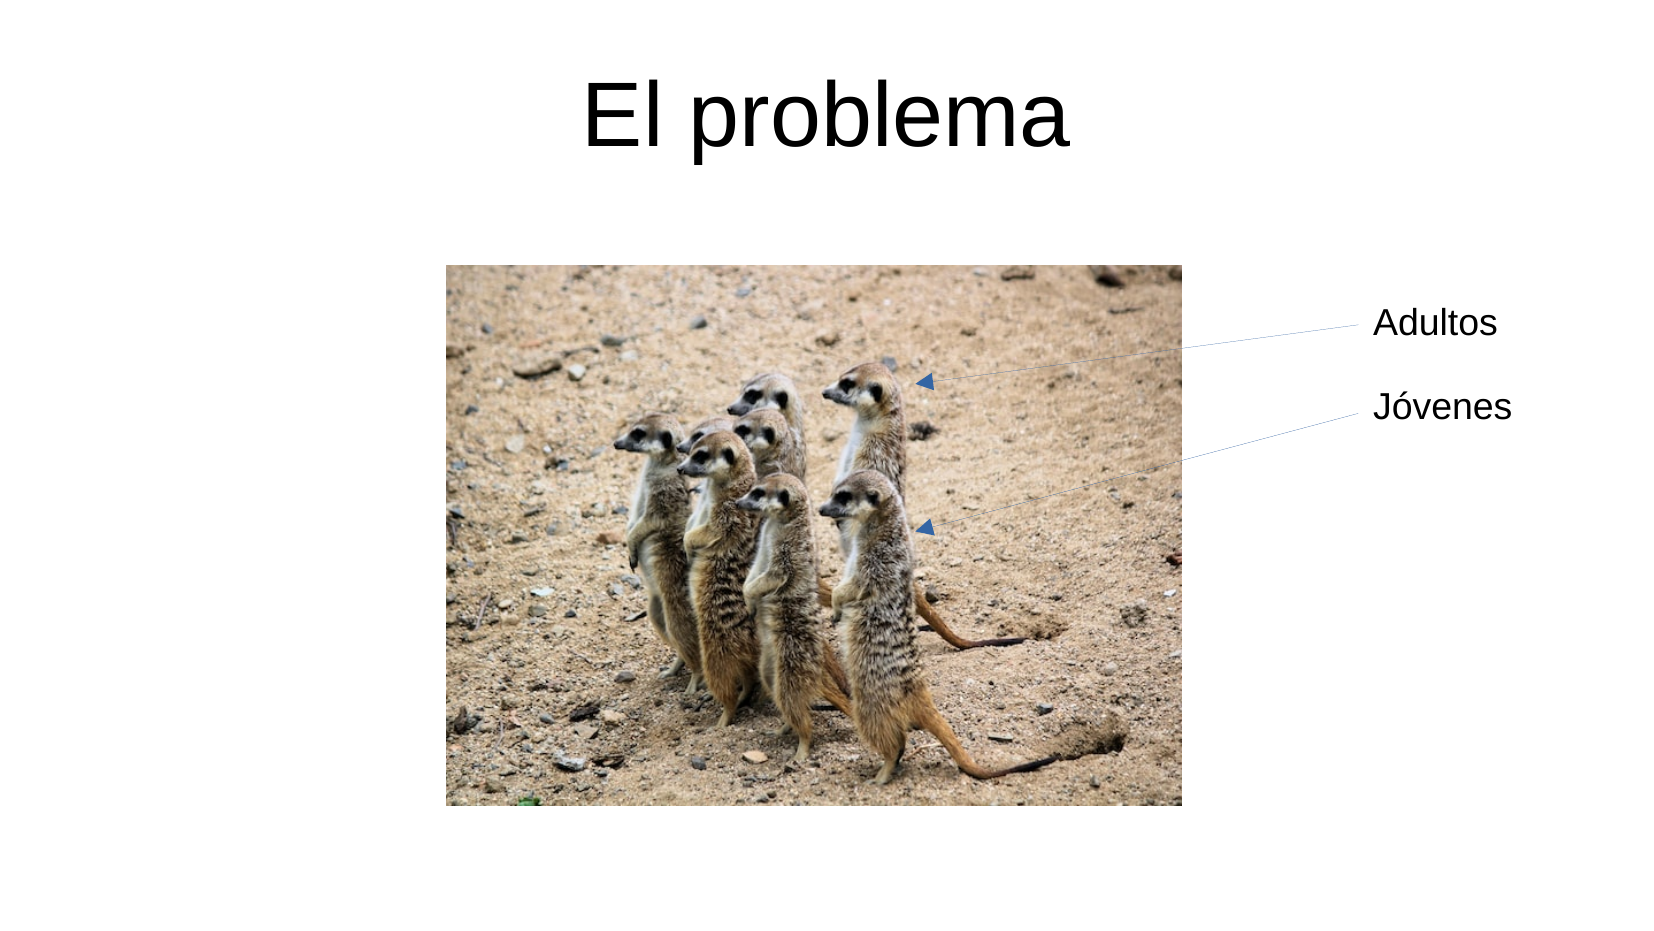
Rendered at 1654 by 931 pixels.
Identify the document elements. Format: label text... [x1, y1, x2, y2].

text_box Adultos Jóvenes [1358, 293, 1528, 435]
title El problema [82, 37, 1571, 193]
picture [446, 265, 1182, 806]
